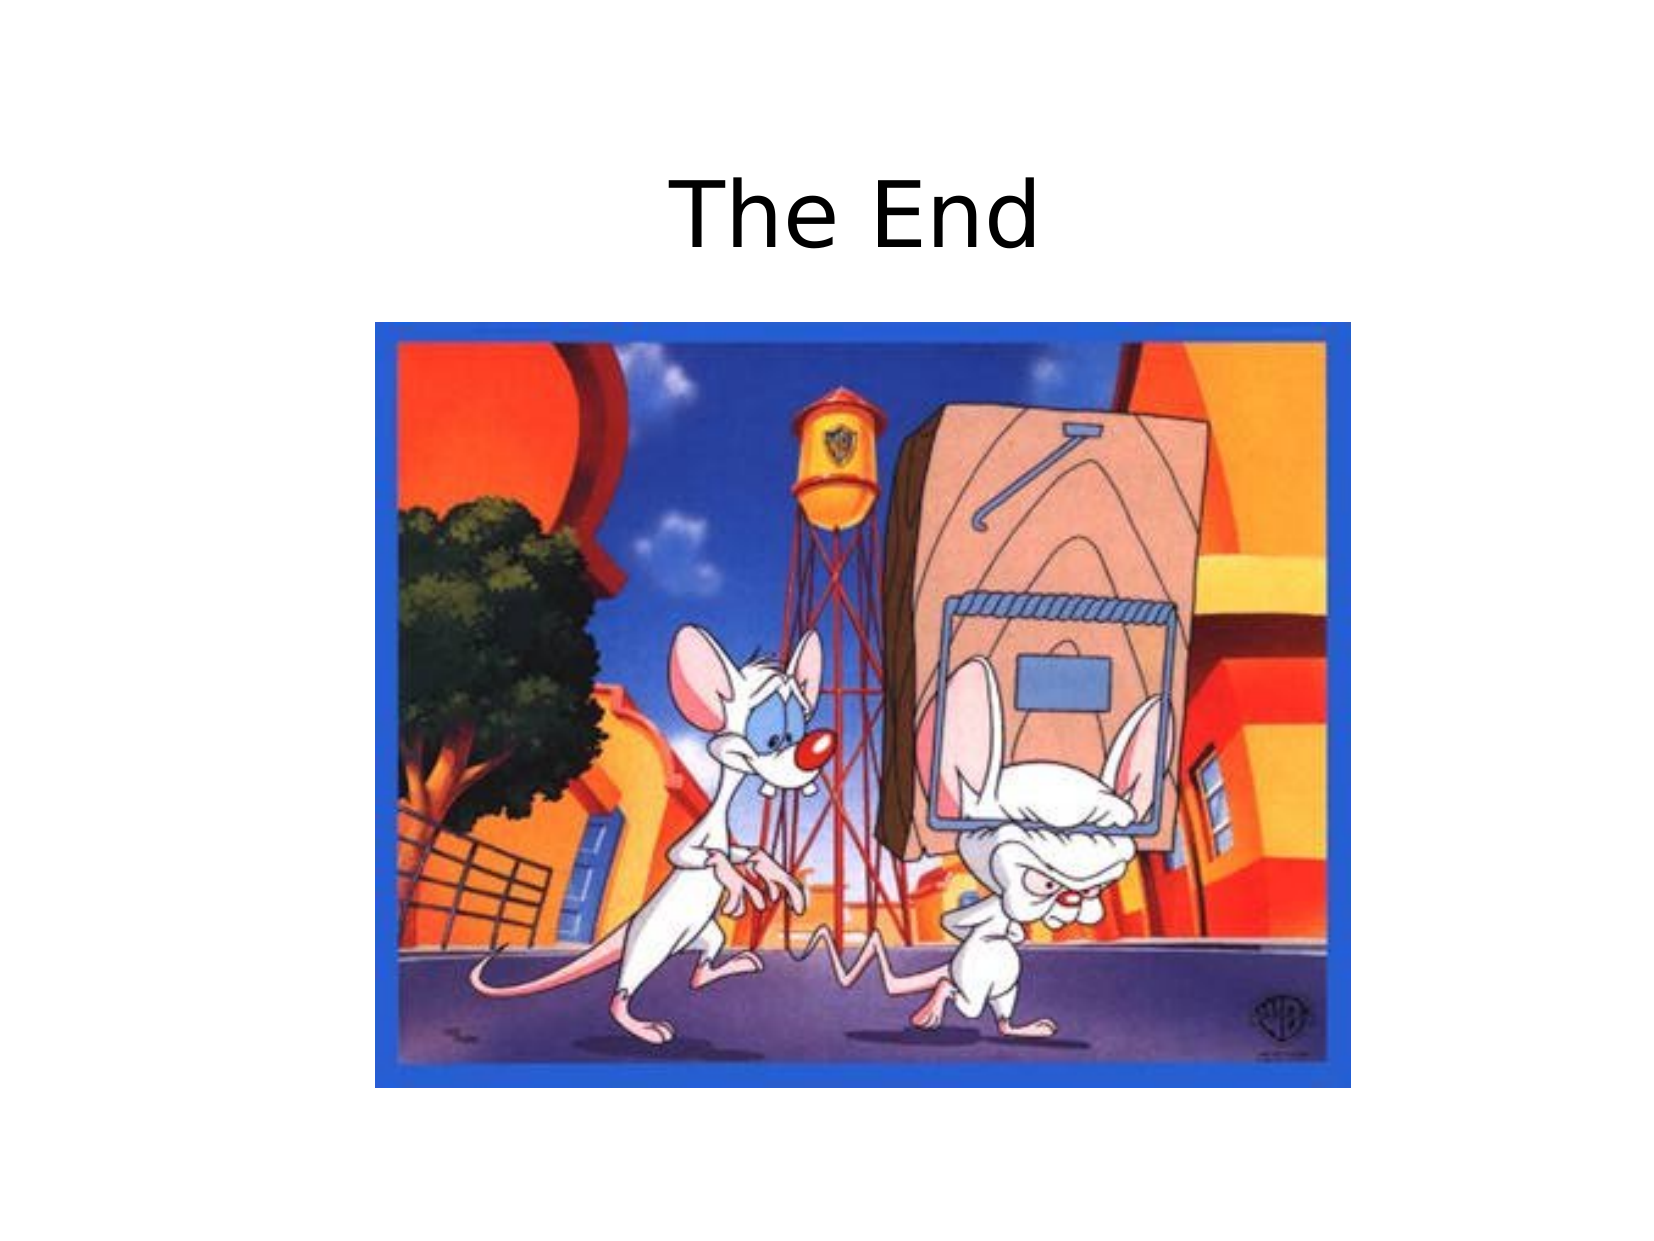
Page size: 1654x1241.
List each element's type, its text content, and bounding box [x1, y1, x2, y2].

picture [375, 322, 1351, 1088]
title The End [112, 112, 1601, 320]
